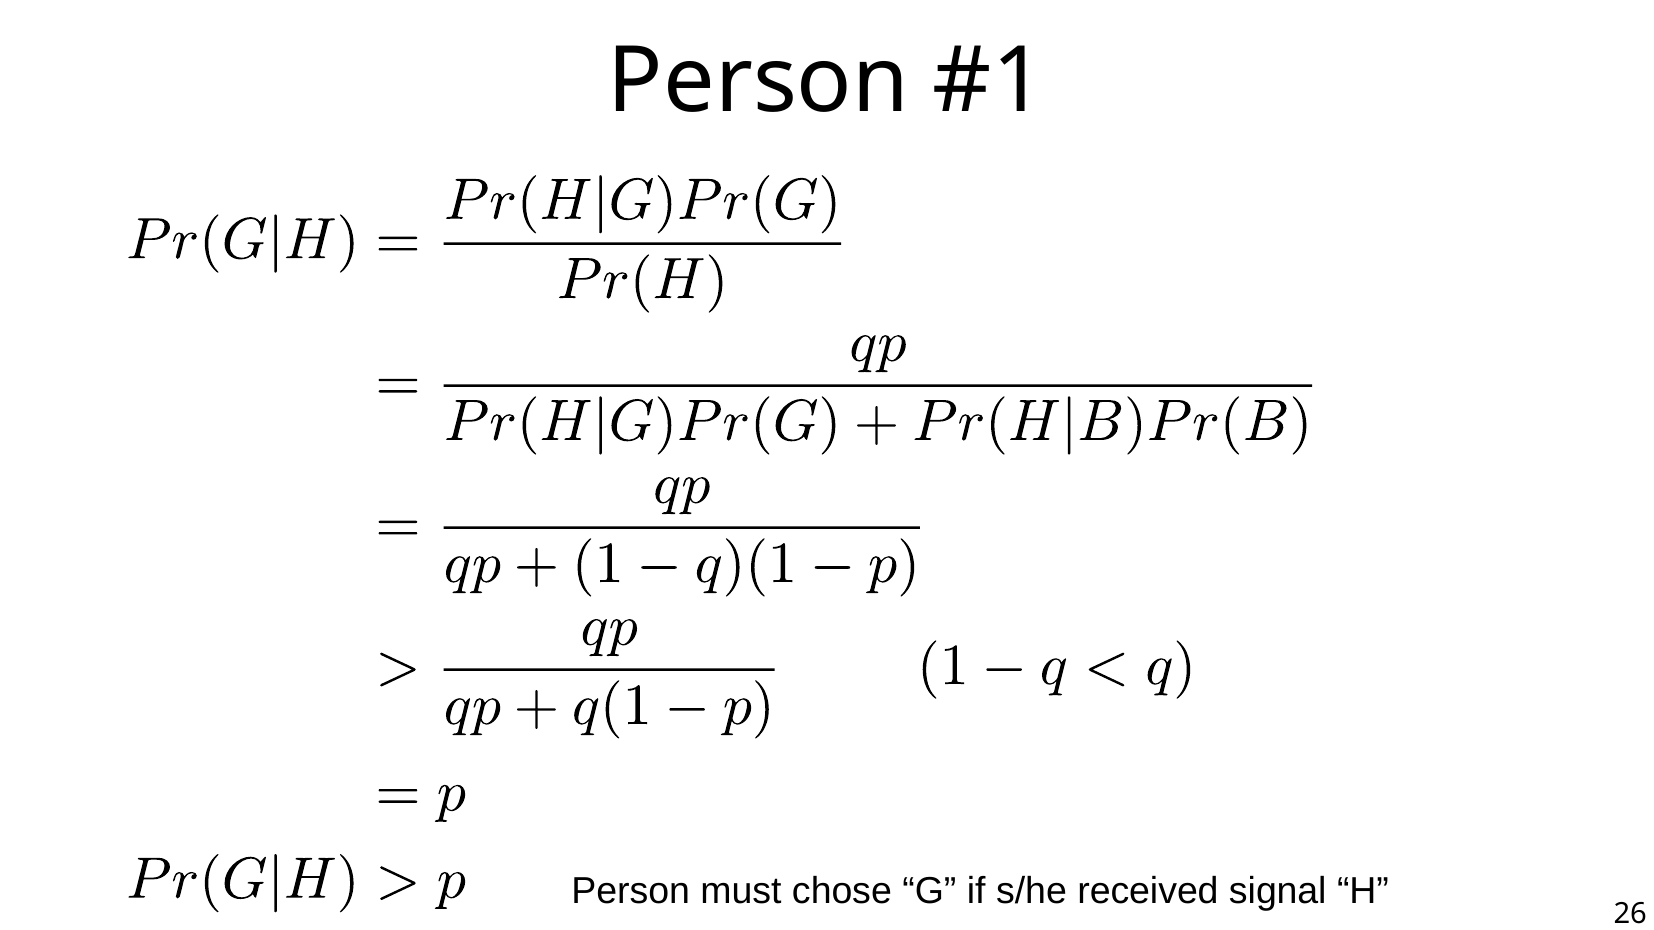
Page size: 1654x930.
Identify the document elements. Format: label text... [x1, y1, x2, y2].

text_box [125, 175, 1313, 913]
title Person #1 [82, 1, 1571, 151]
text_box Person must chose “G” if s/he received signal “H” [556, 862, 1585, 913]
